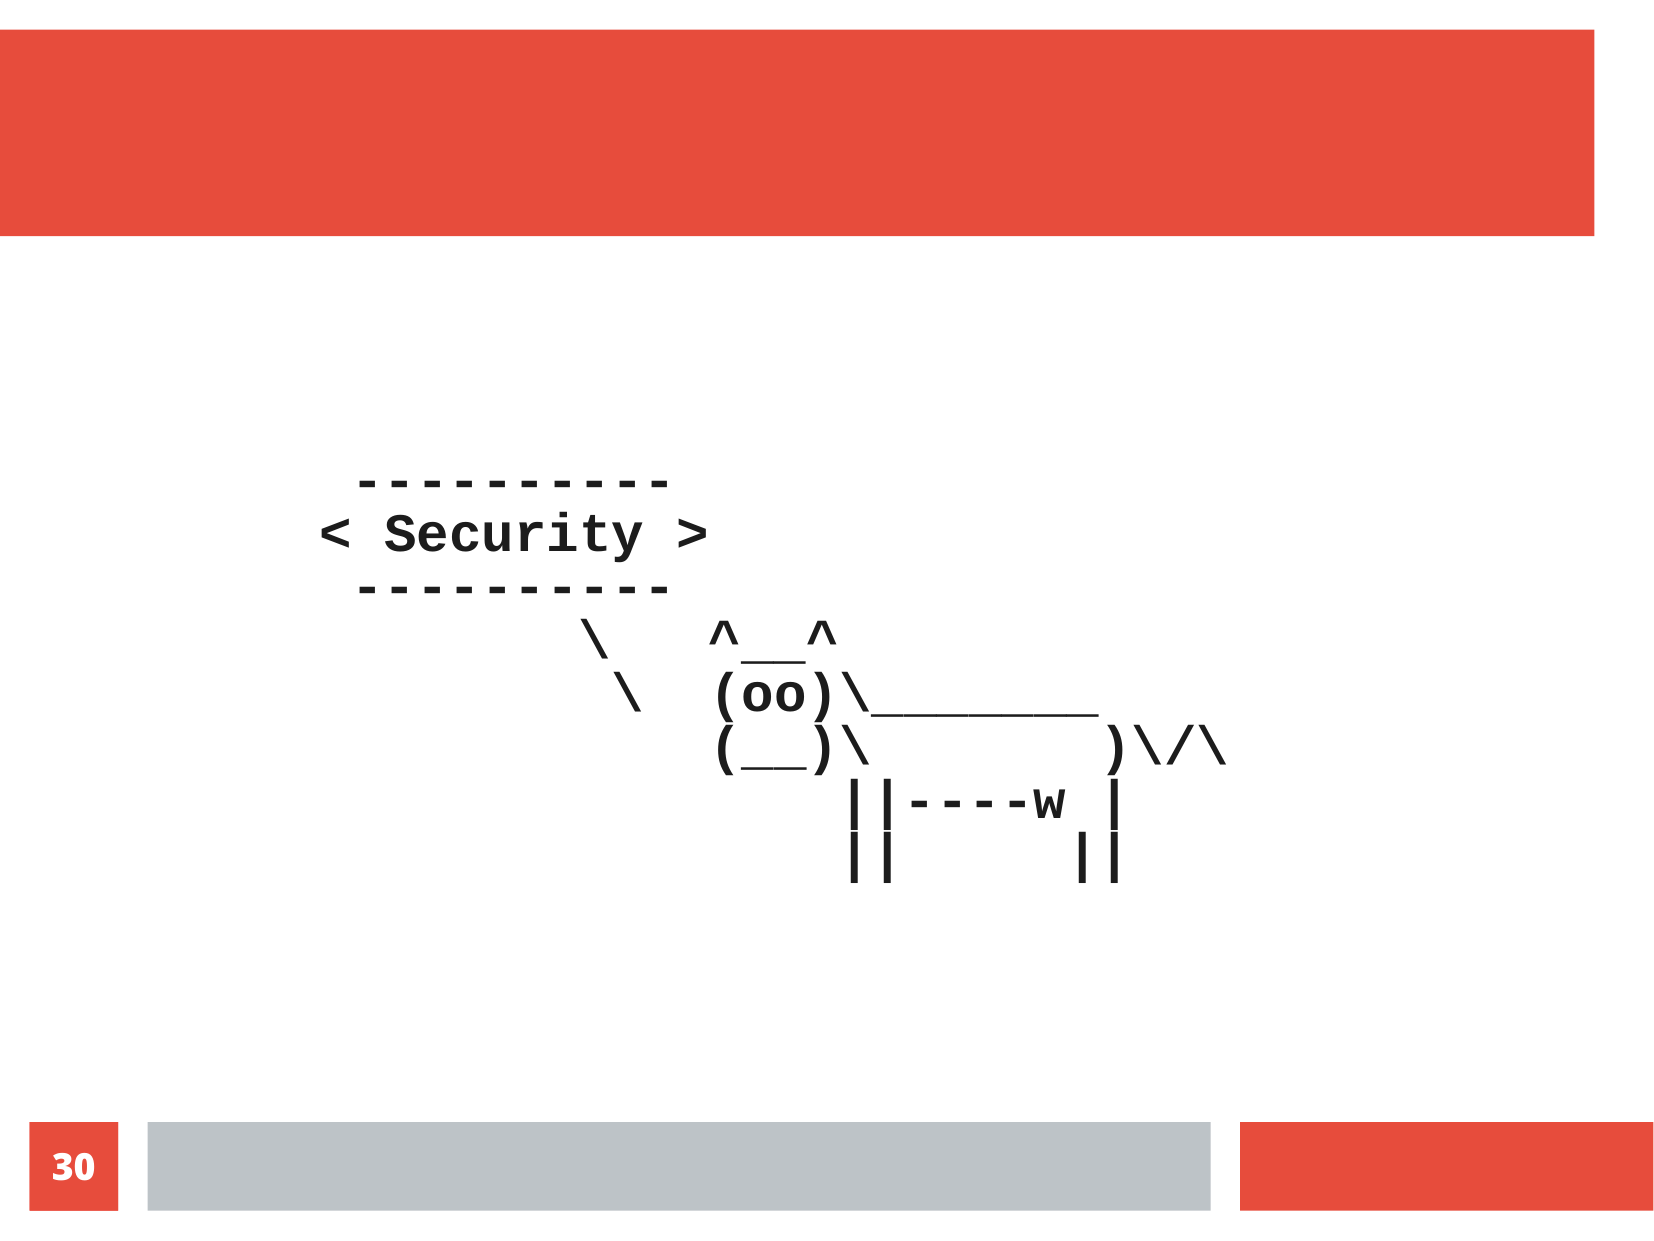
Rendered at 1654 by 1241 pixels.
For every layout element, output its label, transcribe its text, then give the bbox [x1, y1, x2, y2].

list ---------- < Security > ---------- \ ^__^ \ (oo)\_______ (__)\ )\/\ ||----w | || || [59, 324, 1565, 1093]
